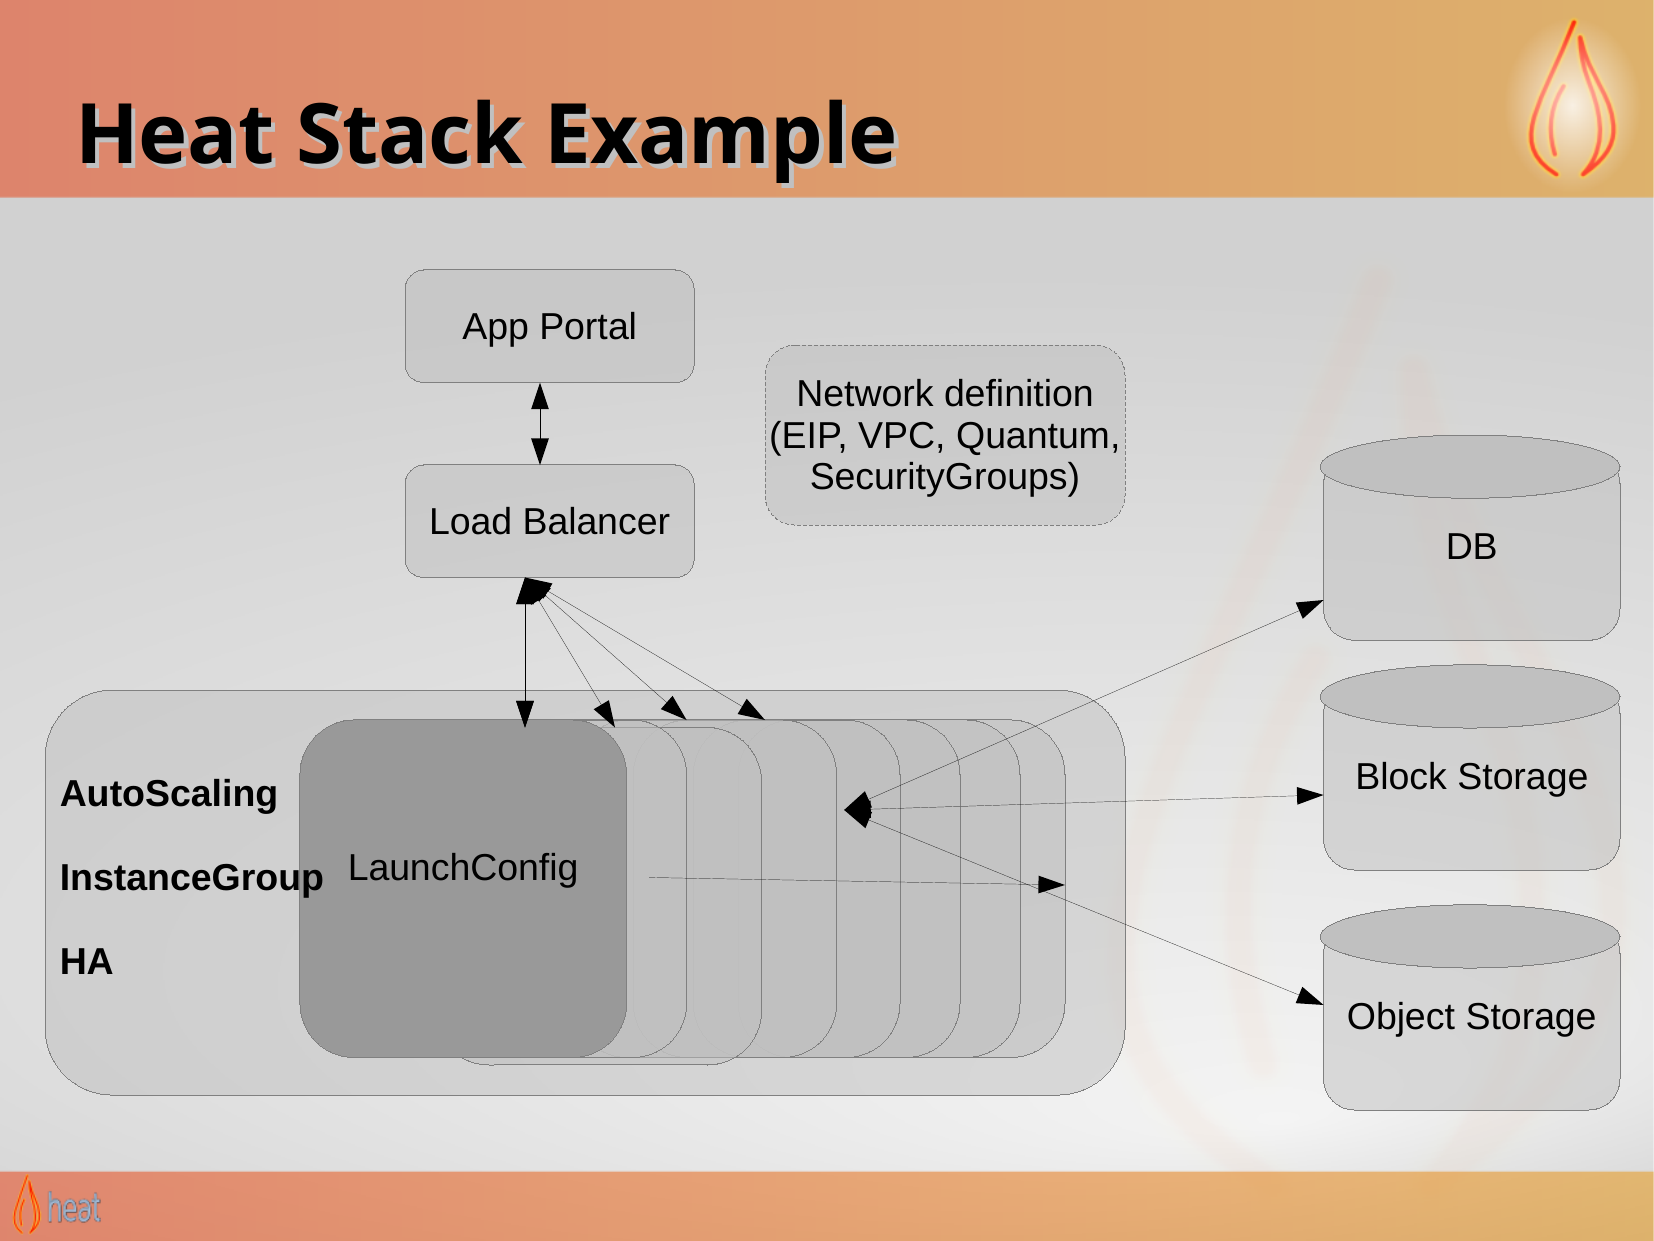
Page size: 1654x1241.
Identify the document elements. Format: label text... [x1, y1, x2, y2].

text_box [1320, 904, 1621, 969]
text_box [870, 701, 1126, 809]
text_box AutoScaling InstanceGroup HA [45, 765, 340, 990]
text_box Object Storage [1323, 942, 1621, 1111]
text_box Network definition (EIP, VPC, Quantum, SecurityGroups) [765, 345, 1126, 526]
text_box [45, 690, 1126, 1096]
picture [0, 0, 1654, 1241]
text_box LaunchConfig [299, 719, 627, 1058]
text_box [45, 690, 525, 765]
text_box App Portal [405, 269, 695, 383]
text_box Block Storage [1323, 702, 1621, 871]
title Heat Stack Example [75, 37, 1564, 226]
text_box [1320, 435, 1621, 499]
text_box Load Balancer [405, 464, 695, 578]
text_box [1320, 664, 1621, 729]
text_box [870, 802, 1126, 924]
text_box DB [1323, 472, 1621, 641]
